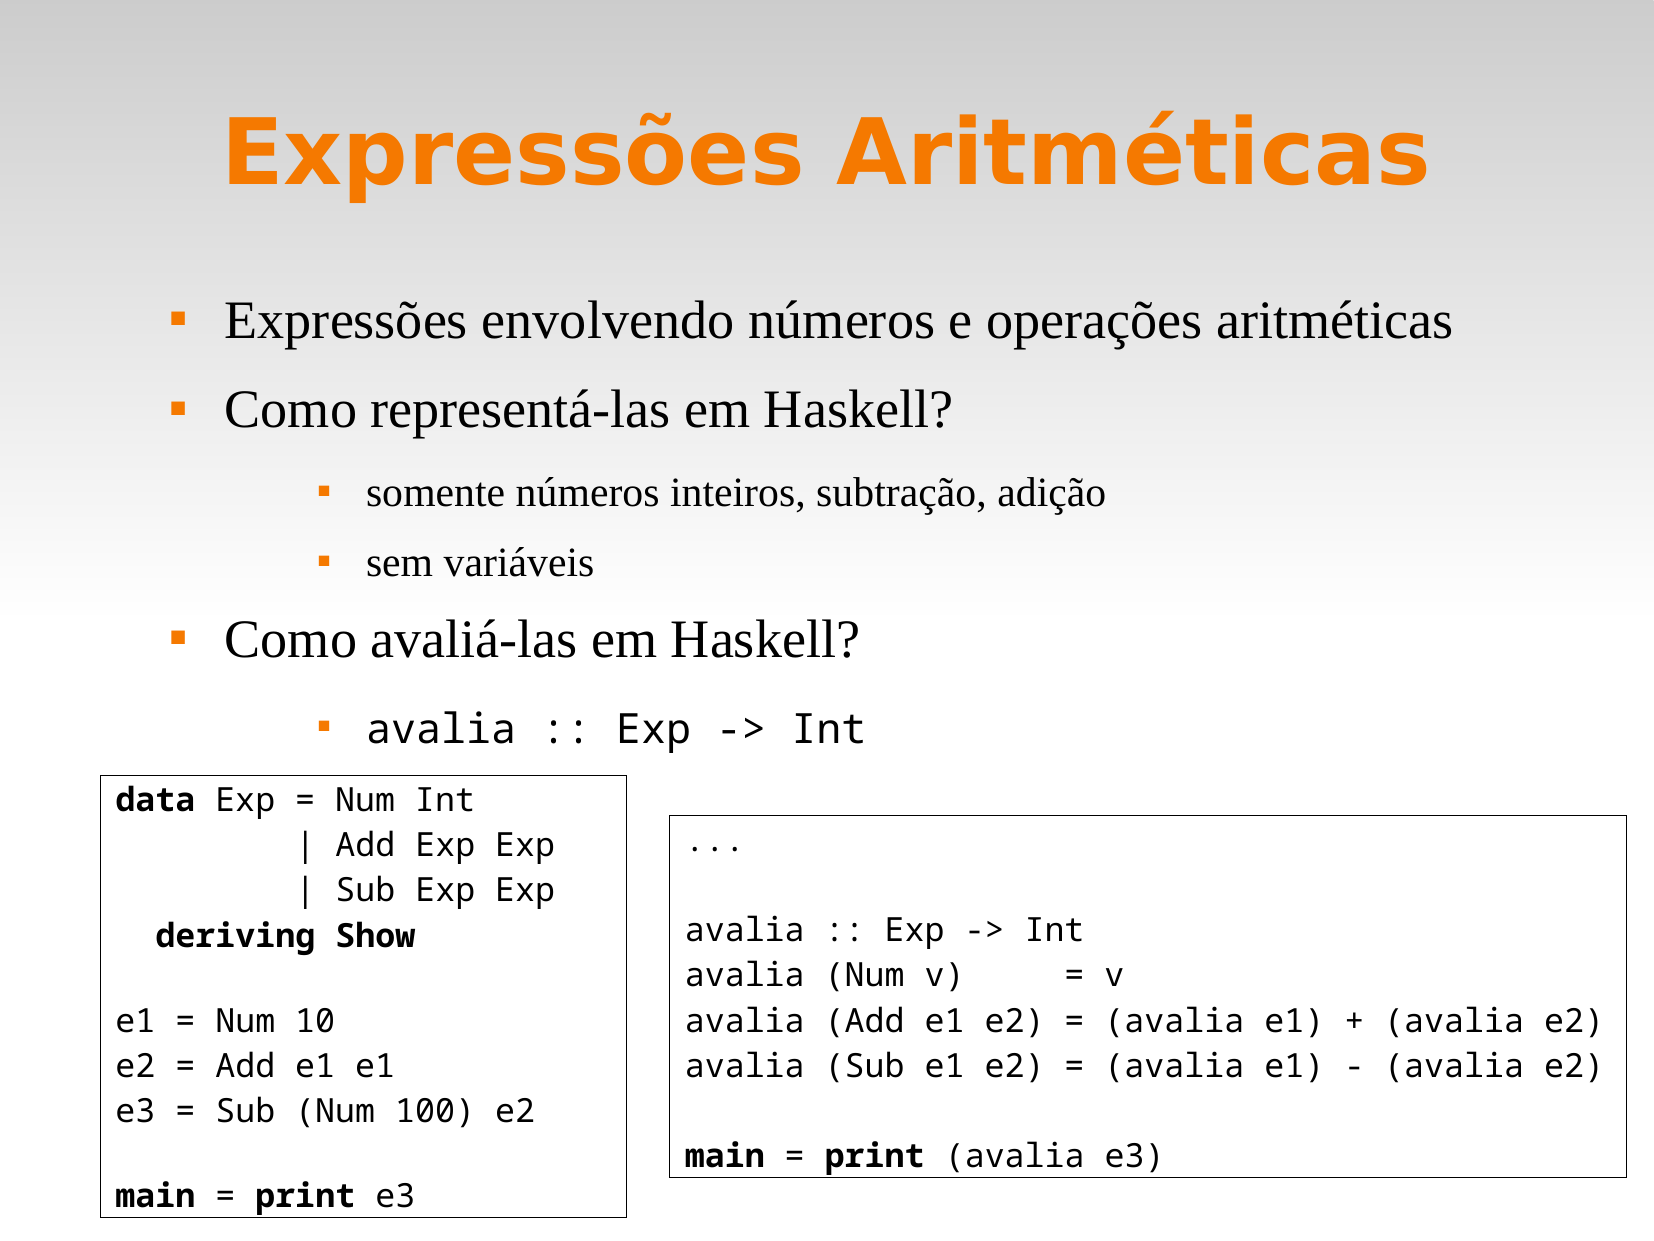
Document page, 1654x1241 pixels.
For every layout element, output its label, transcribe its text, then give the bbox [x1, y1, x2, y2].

list Expressões envolvendo números e operações aritméticas Como representá-las em Haskell? somente números inteiros, subtração, adição sem variáveis Como avaliá-las em Haskell? avalia :: Exp -> Int [82, 290, 1571, 1109]
text_box ... avalia :: Exp -> Int avalia (Num v) = v avalia (Add e1 e2) = (avalia e1) + (avalia e2) avalia (Sub e1 e2) = (avalia e1) - (avalia e2) main = print (avalia e3) [669, 826, 1627, 1167]
text_box data Exp = Num Int | Add Exp Exp | Sub Exp Exp deriving Show e1 = Num 10 e2 = Add e1 e1 e3 = Sub (Num 100) e2 main = print e3 [100, 826, 627, 1167]
title Expressões Aritméticas [82, 49, 1571, 257]
